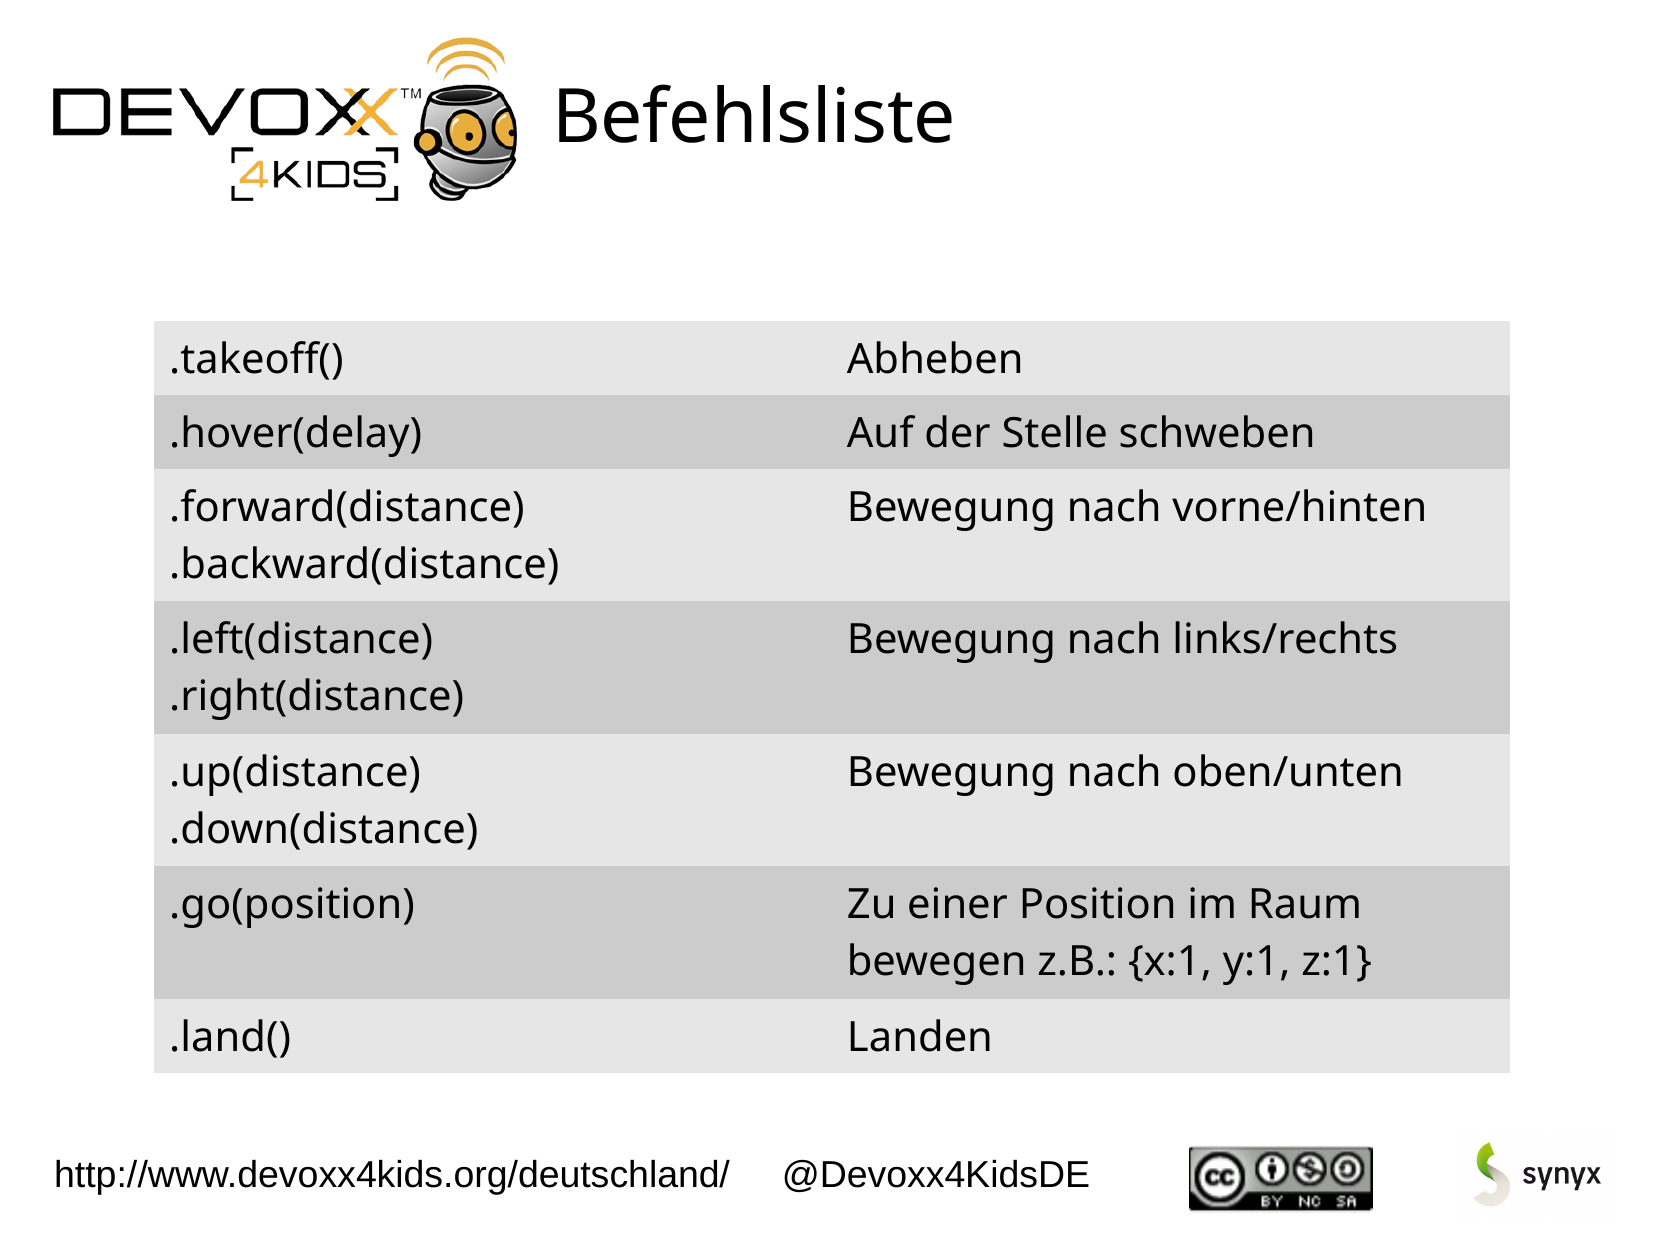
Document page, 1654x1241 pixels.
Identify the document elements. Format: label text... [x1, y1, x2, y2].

table_cell Bewegung nach links/rechts [832, 601, 1510, 734]
picture [1189, 1146, 1373, 1213]
table_cell .up(distance) .down(distance) [154, 734, 832, 866]
table_cell .land() [154, 999, 832, 1073]
table_header Abheben [832, 321, 1510, 395]
table_cell .go(position) [154, 866, 832, 999]
table_cell Landen [832, 999, 1510, 1073]
title Befehlsliste [537, 60, 1595, 302]
picture [1455, 1128, 1616, 1223]
table_cell Bewegung nach vorne/hinten [832, 469, 1510, 601]
table_cell Auf der Stelle schweben [832, 395, 1510, 469]
table_cell .hover(delay) [154, 395, 832, 469]
table_cell .forward(distance) .backward(distance) [154, 469, 832, 601]
picture [53, 37, 517, 201]
table_cell Zu einer Position im Raum bewegen z.B.: {x:1, y:1, z:1} [832, 866, 1510, 999]
table_header .takeoff() [154, 321, 832, 395]
table_cell Bewegung nach oben/unten [832, 734, 1510, 866]
table_cell .left(distance) .right(distance) [154, 601, 832, 734]
